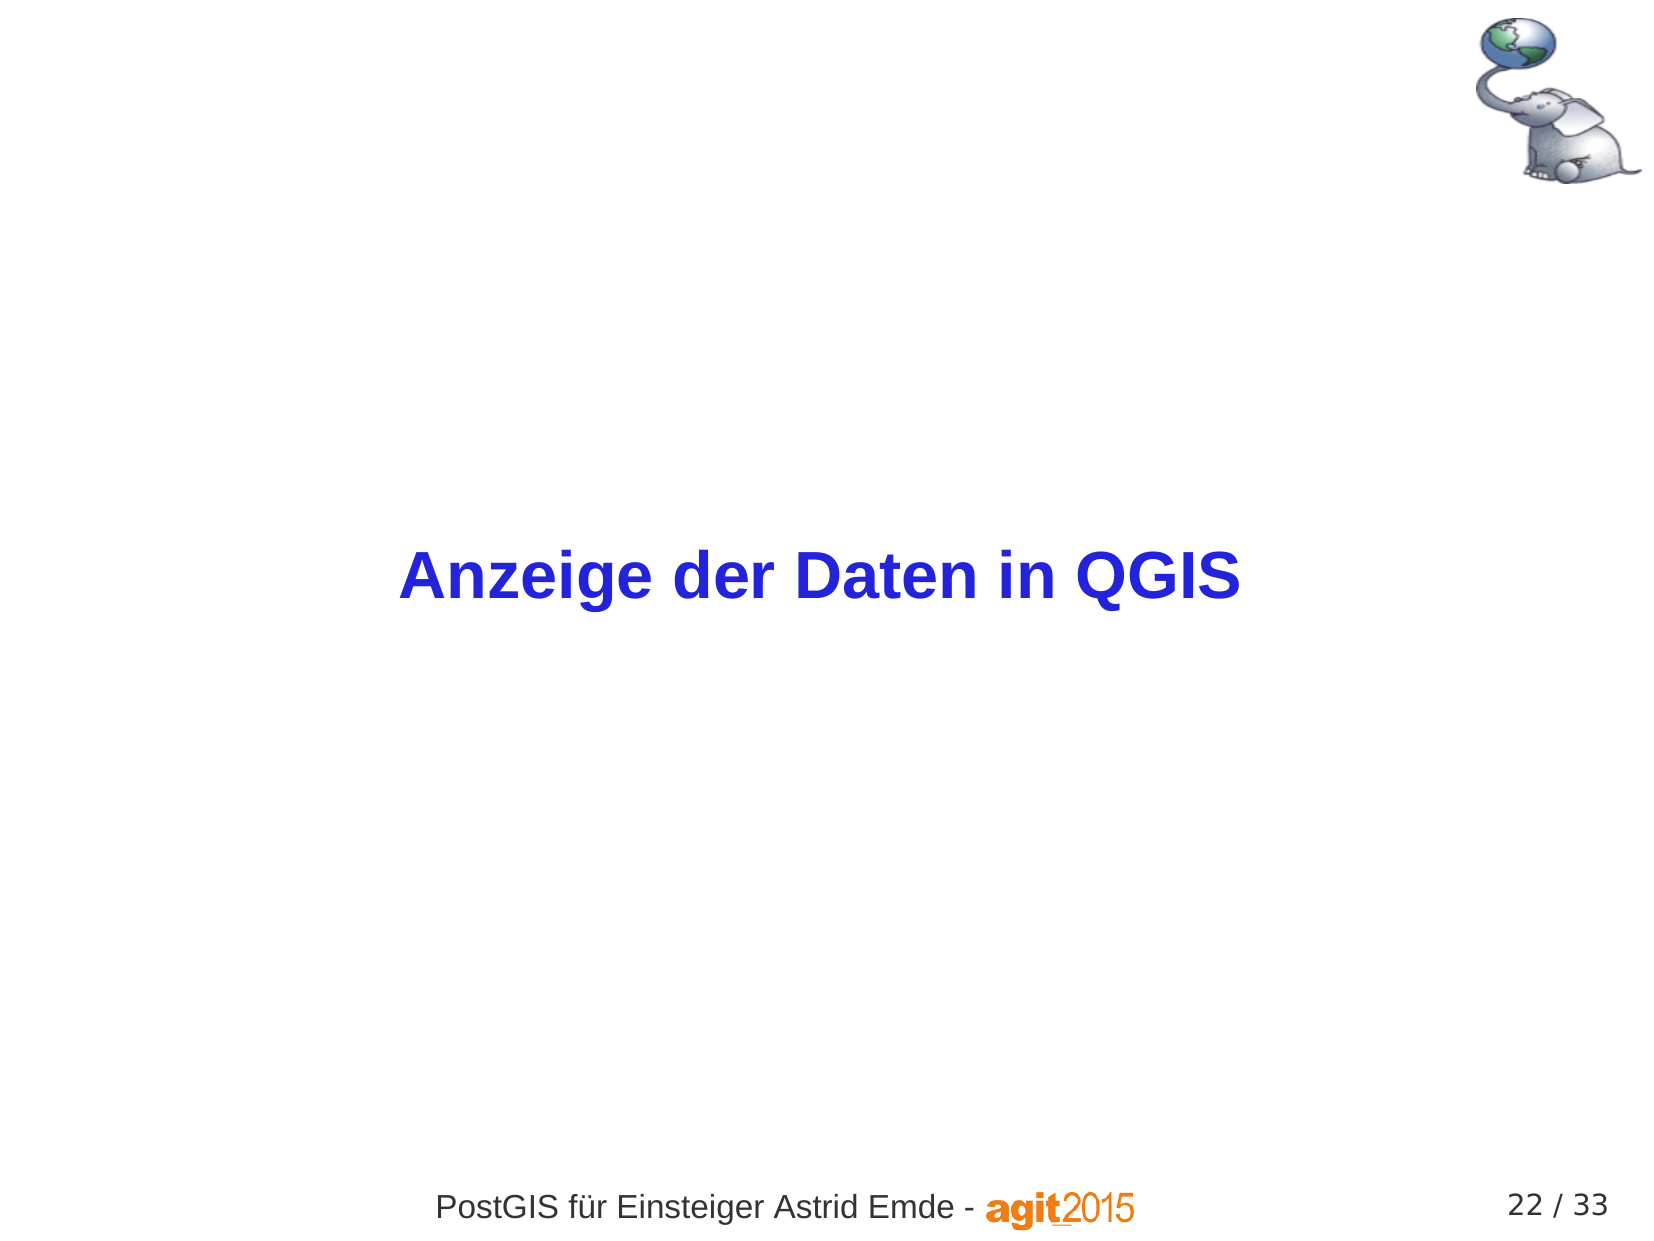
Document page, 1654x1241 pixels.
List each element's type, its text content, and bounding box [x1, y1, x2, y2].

picture [1476, 18, 1642, 184]
picture [986, 1192, 1134, 1231]
title Anzeige der Daten in QGIS [76, 501, 1565, 650]
